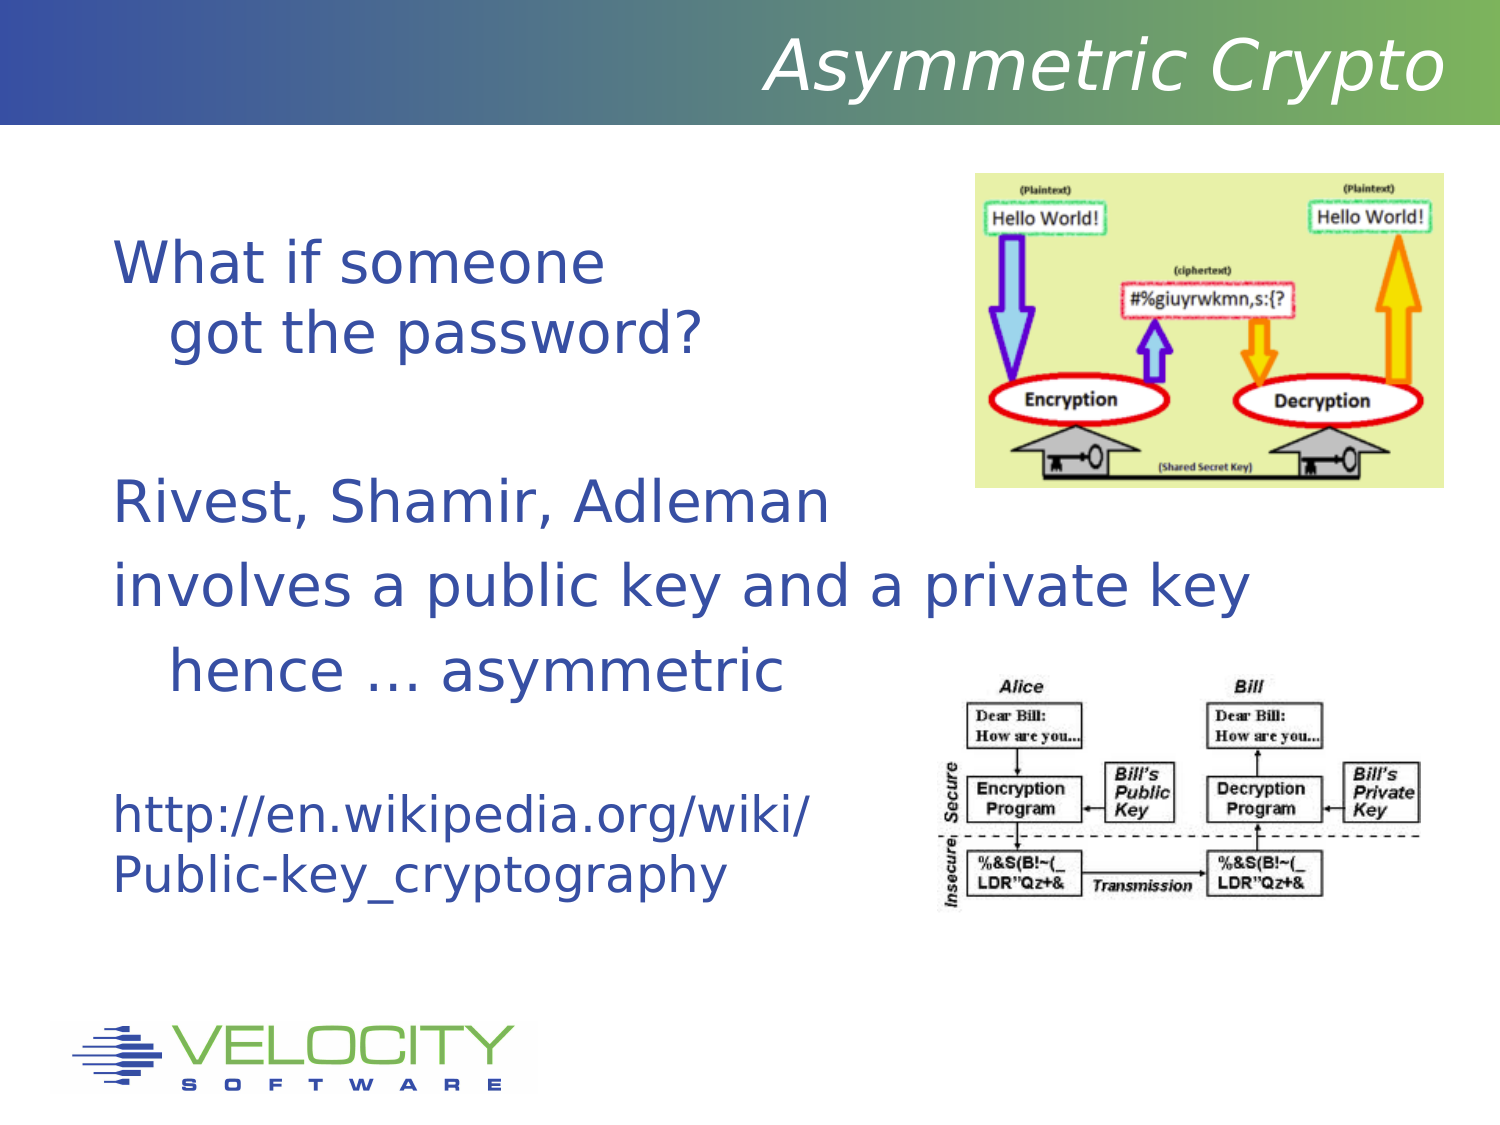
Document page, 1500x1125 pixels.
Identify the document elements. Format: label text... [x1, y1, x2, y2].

list What if someone got the password? Rivest, Shamir, Adleman involves a public key and a private key hence … asymmetric http://en.wikipedia.org/wiki/ Public-key_cryptography [70, 187, 1500, 1079]
title Asymmetric Crypto [62, 12, 1463, 113]
picture [975, 173, 1444, 488]
picture [937, 674, 1421, 930]
picture [50, 1021, 538, 1094]
